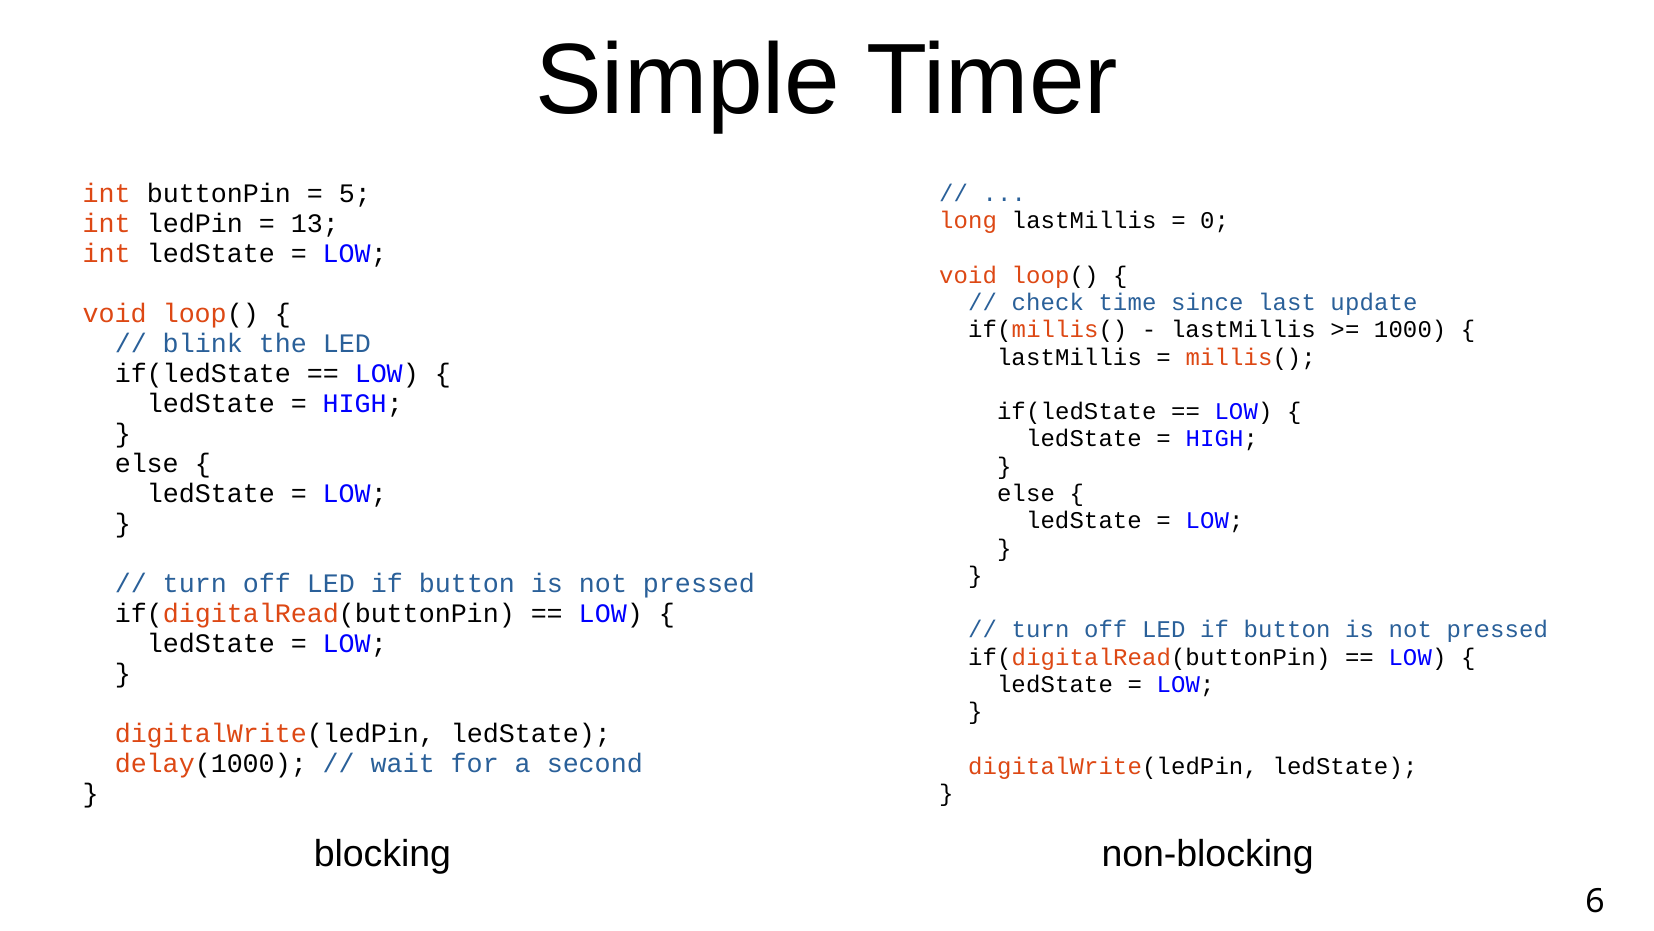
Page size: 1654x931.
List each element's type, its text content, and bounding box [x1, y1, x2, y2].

list int buttonPin = 5; int ledPin = 13; int ledState = LOW; void loop() { // blink the LED if(ledState == LOW) { ledState = HIGH; } else { ledState = LOW; } // turn off LED if button is not pressed if(digitalRead(buttonPin) == LOW) { ledState = LOW; } digitalWrite(ledPin, ledState); delay(1000); // wait for a second } [82, 180, 781, 811]
list // ... long lastMillis = 0; void loop() { // check time since last update if(millis() - lastMillis >= 1000) { lastMillis = millis(); if(ledState == LOW) { ledState = HIGH; } else { ledState = LOW; } } // turn off LED if button is not pressed if(digitalRead(buttonPin) == LOW) { ledState = LOW; } digitalWrite(ledPin, ledState); } [939, 180, 1591, 811]
title Simple Timer [82, 1, 1571, 157]
text_box blocking [150, 825, 616, 882]
text_box non-blocking [975, 825, 1441, 882]
